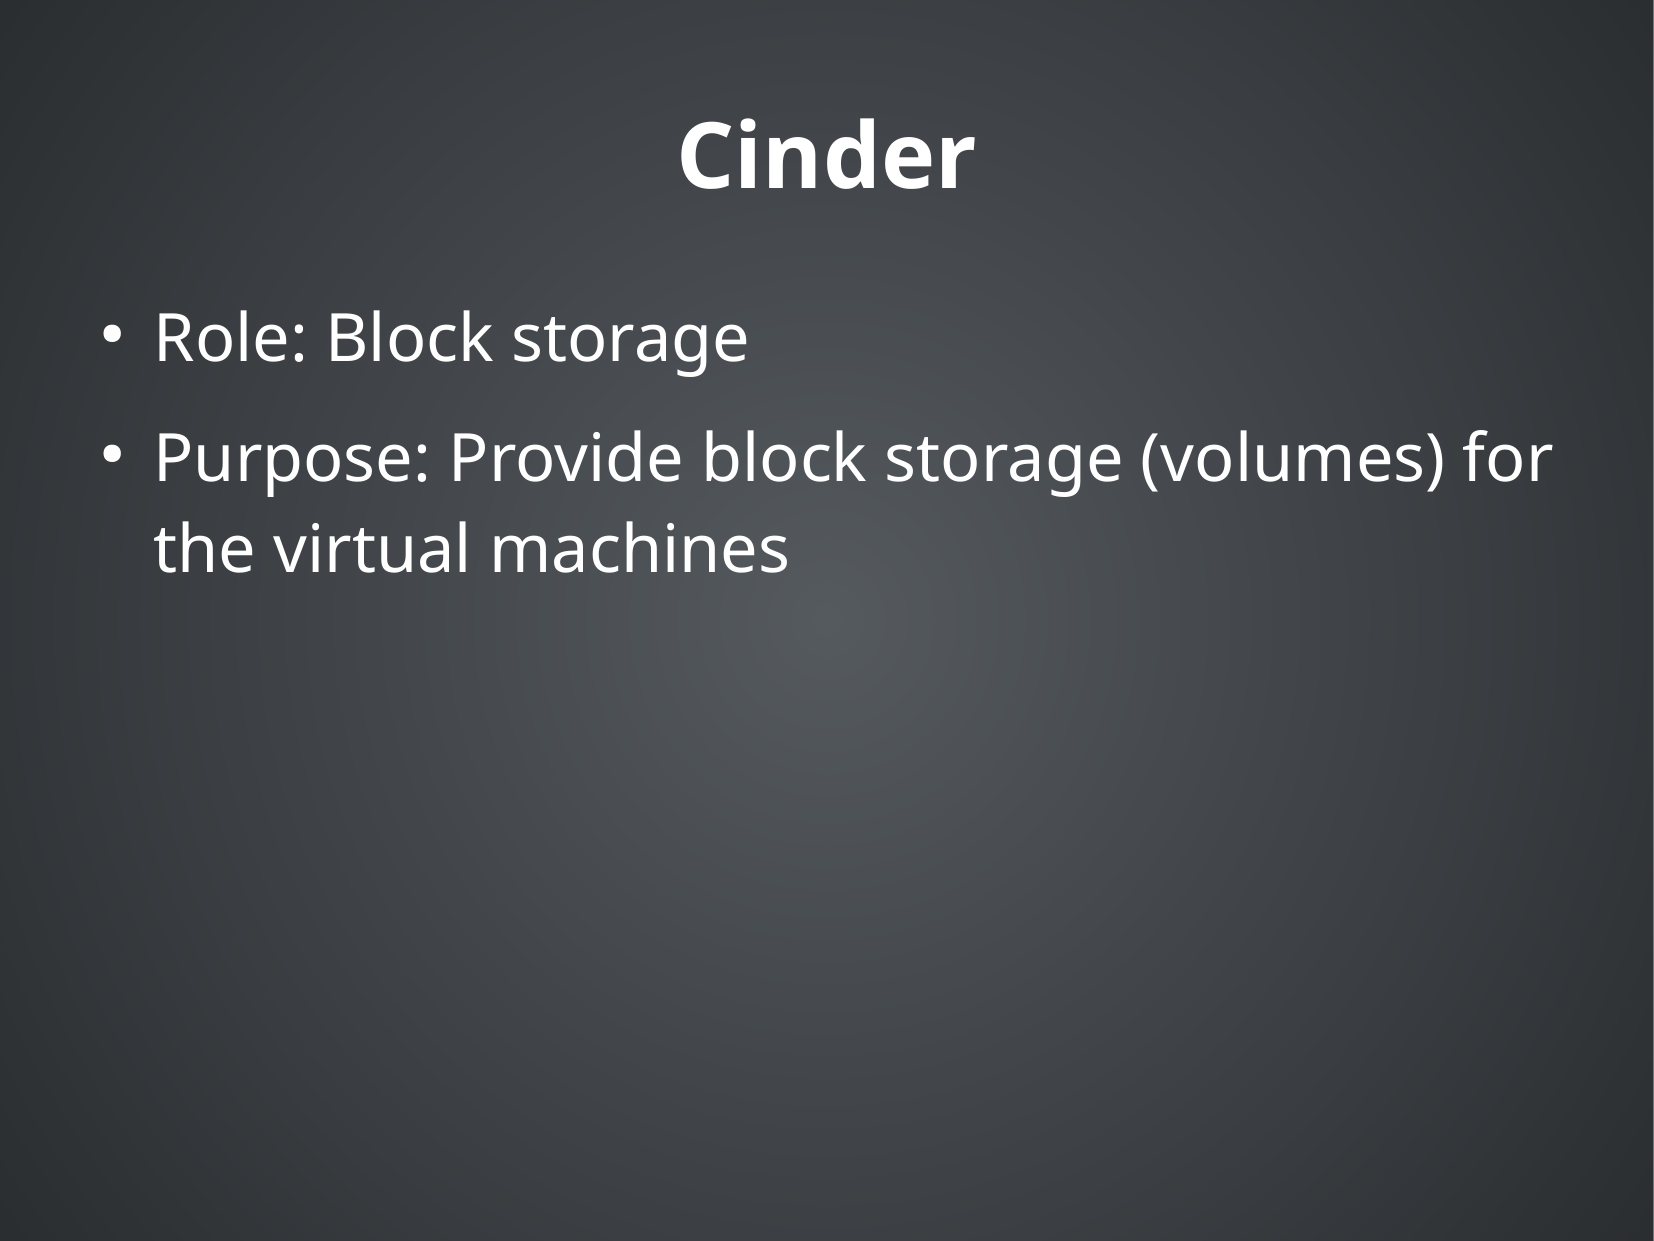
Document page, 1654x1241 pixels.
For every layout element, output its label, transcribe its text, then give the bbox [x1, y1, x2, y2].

picture [0, 0, 1654, 1241]
list Role: Block storage Purpose: Provide block storage (volumes) for the virtual machines [82, 290, 1571, 1010]
title Cinder [82, 49, 1571, 257]
